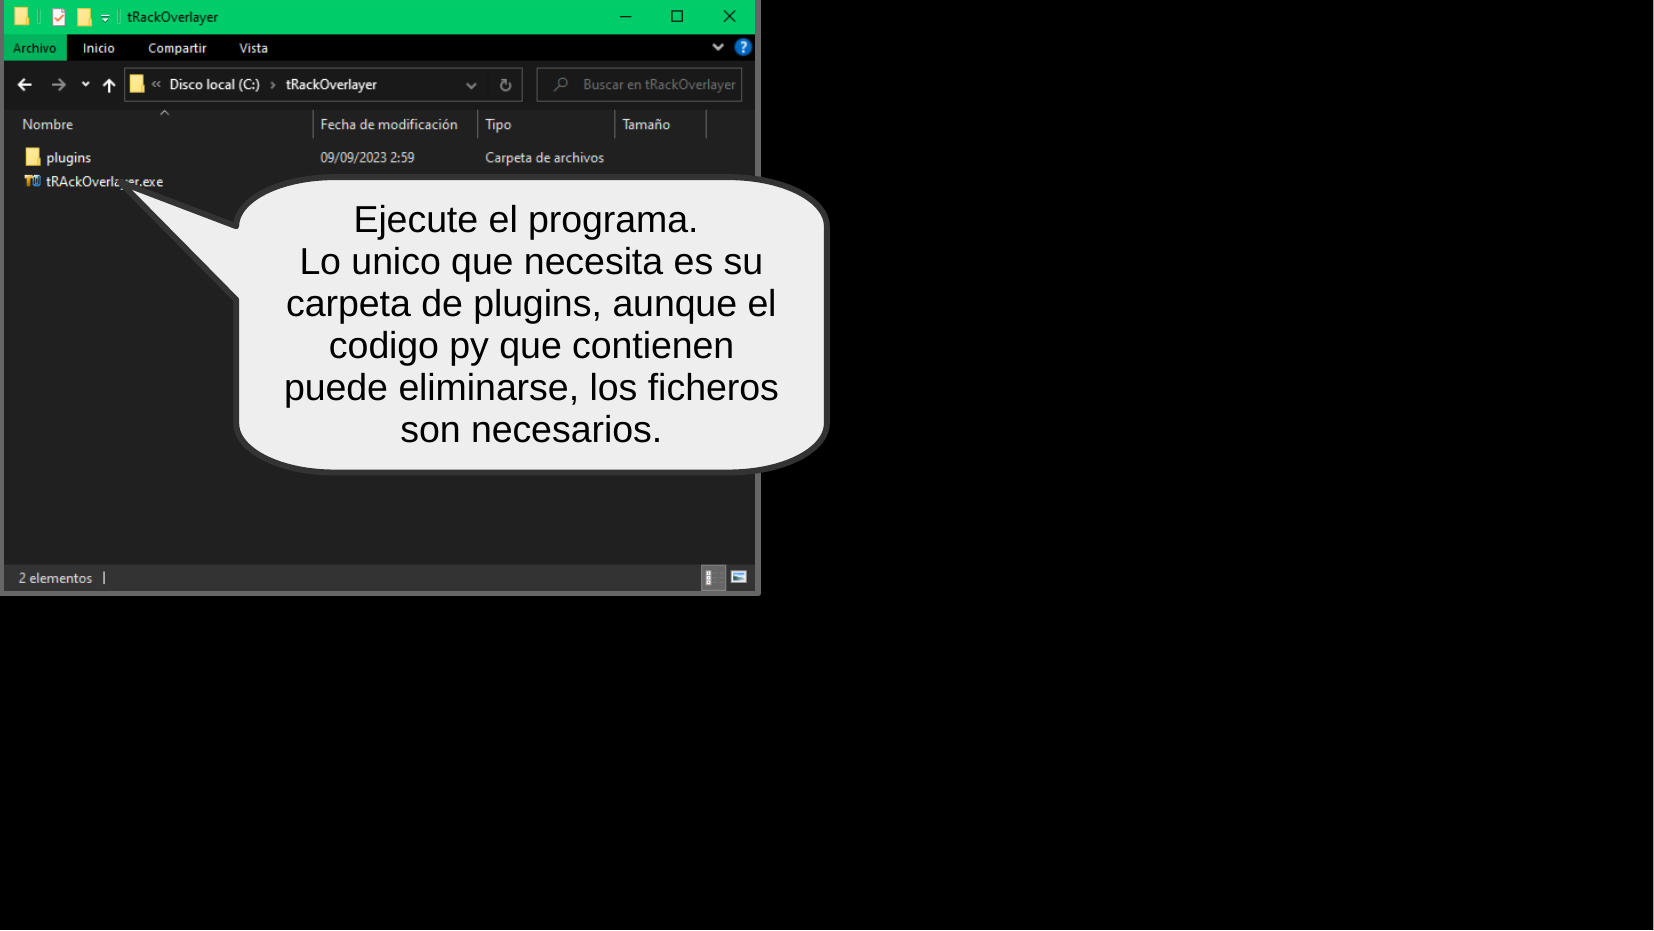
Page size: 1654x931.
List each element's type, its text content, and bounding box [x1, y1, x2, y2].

picture [3, 0, 756, 591]
text_box Ejecute el programa. Lo unico que necesita es su carpeta de plugins, aunque el codigo py que contienen puede eliminarse, los ficheros son necesarios. [119, 177, 827, 473]
